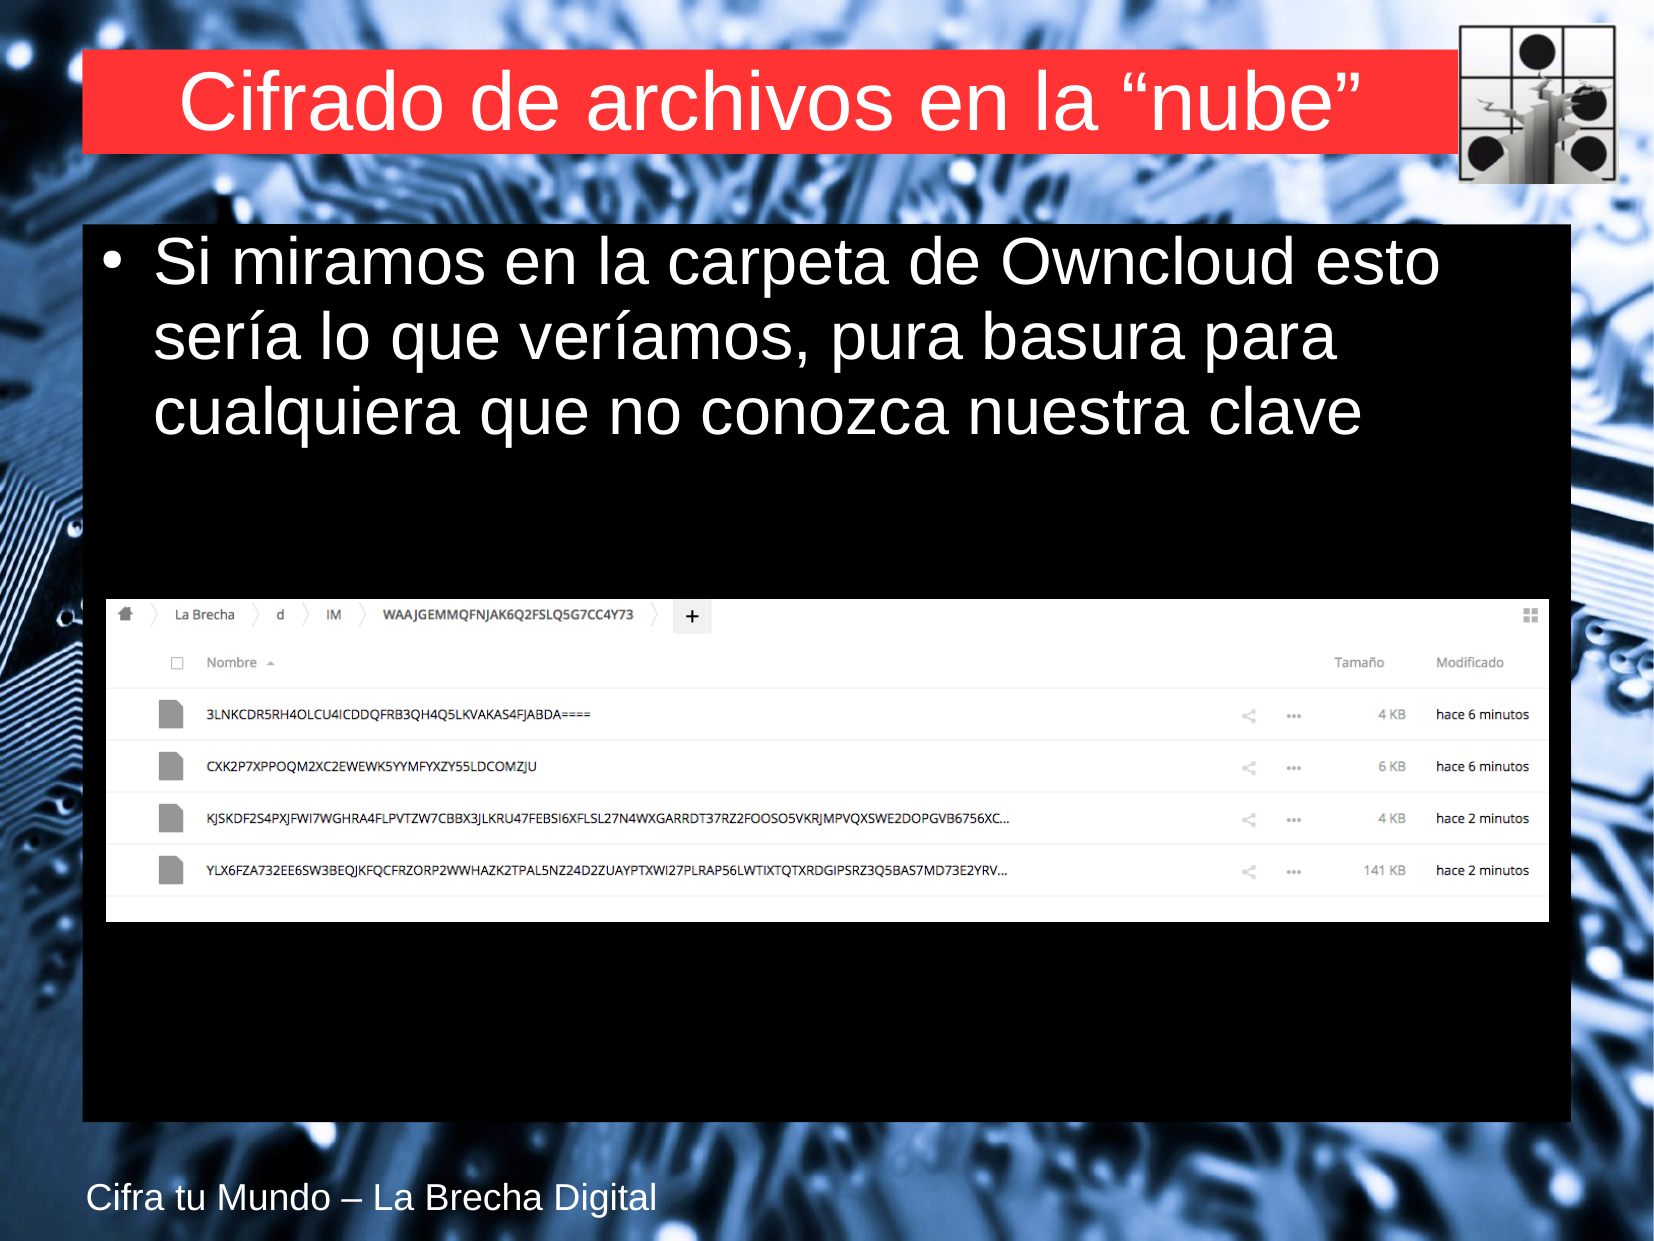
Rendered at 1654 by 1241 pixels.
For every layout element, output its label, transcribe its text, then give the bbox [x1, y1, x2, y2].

title Cifrado de archivos en la “nube” [82, 49, 1458, 154]
picture [0, 0, 1654, 1241]
text_box Cifra tu Mundo – La Brecha Digital [70, 1169, 1453, 1226]
list Si miramos en la carpeta de Owncloud esto sería lo que veríamos, pura basura para cualquiera que no conozca nuestra clave [82, 224, 1571, 1123]
